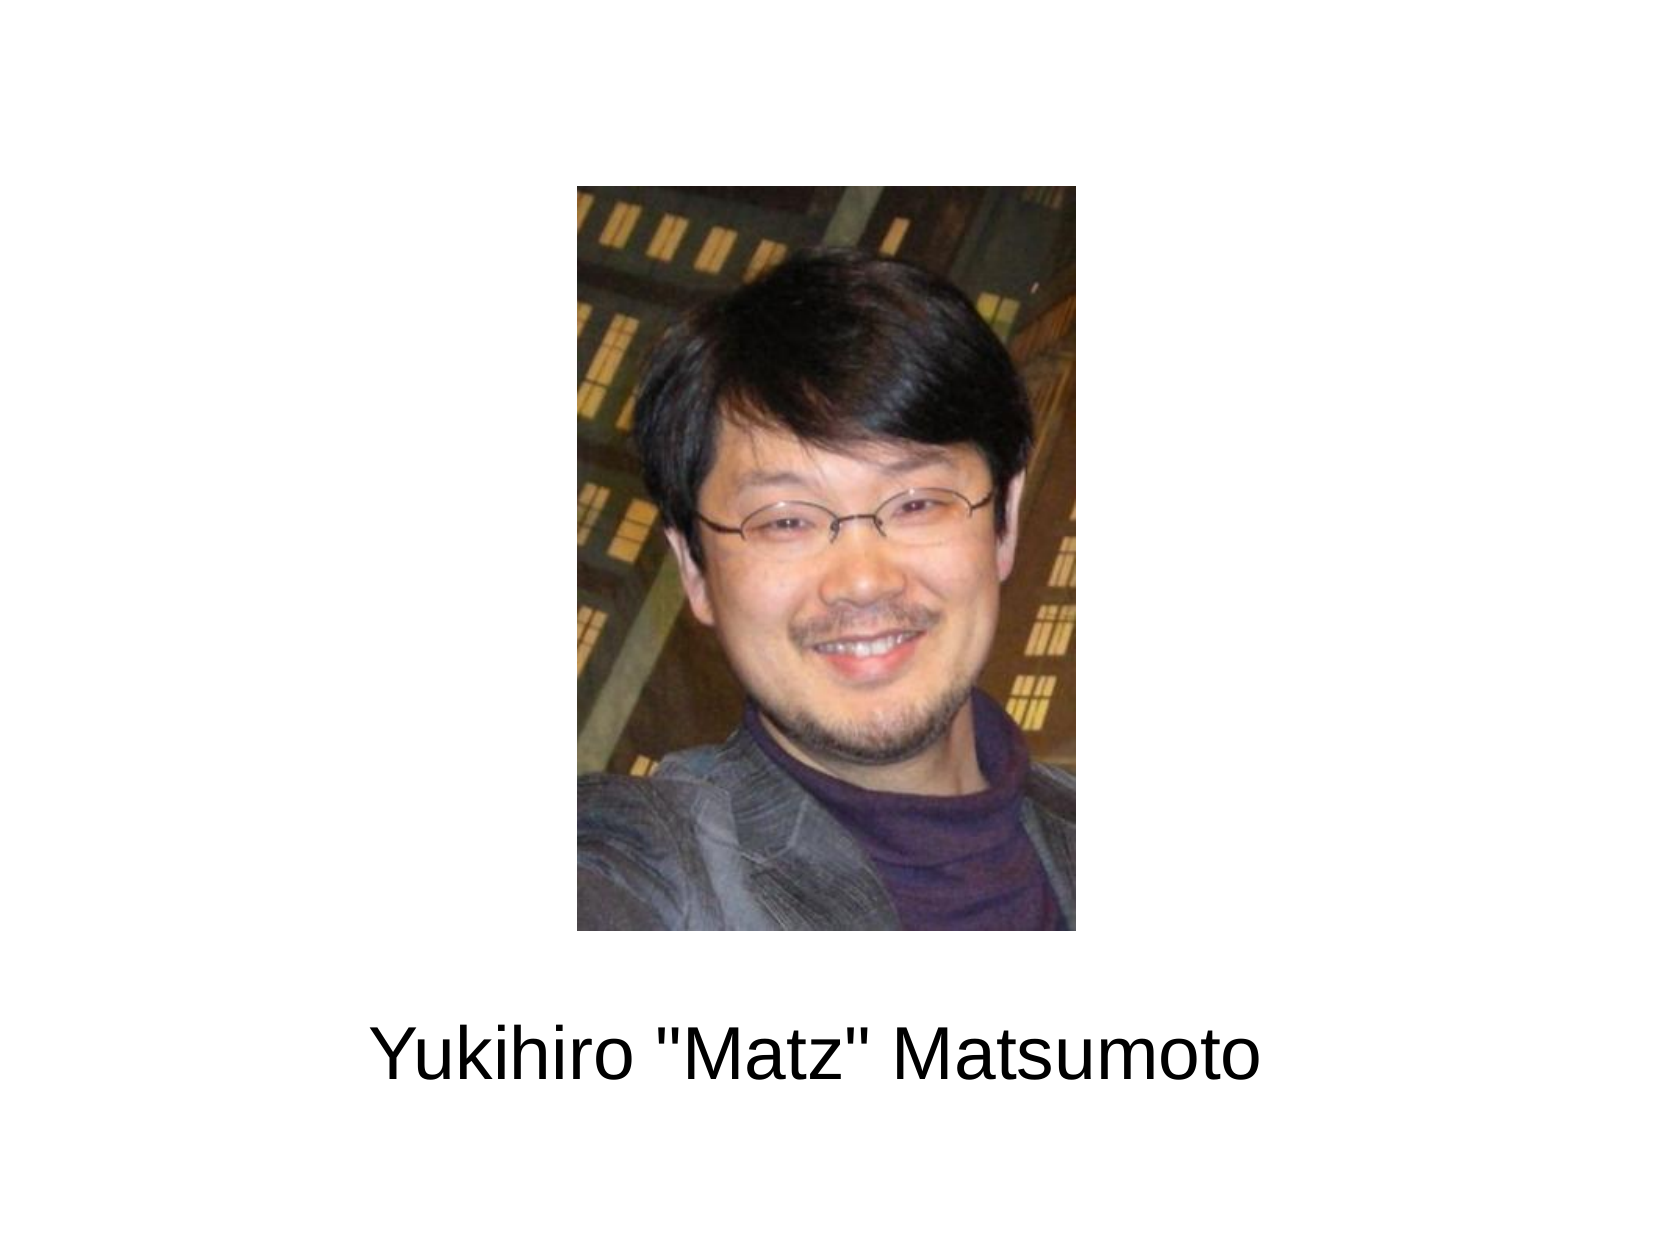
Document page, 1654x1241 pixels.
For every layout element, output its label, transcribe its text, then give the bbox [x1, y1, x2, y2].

picture [577, 186, 1076, 931]
text_box Yukihiro "Matz" Matsumoto [353, 1003, 1301, 1103]
